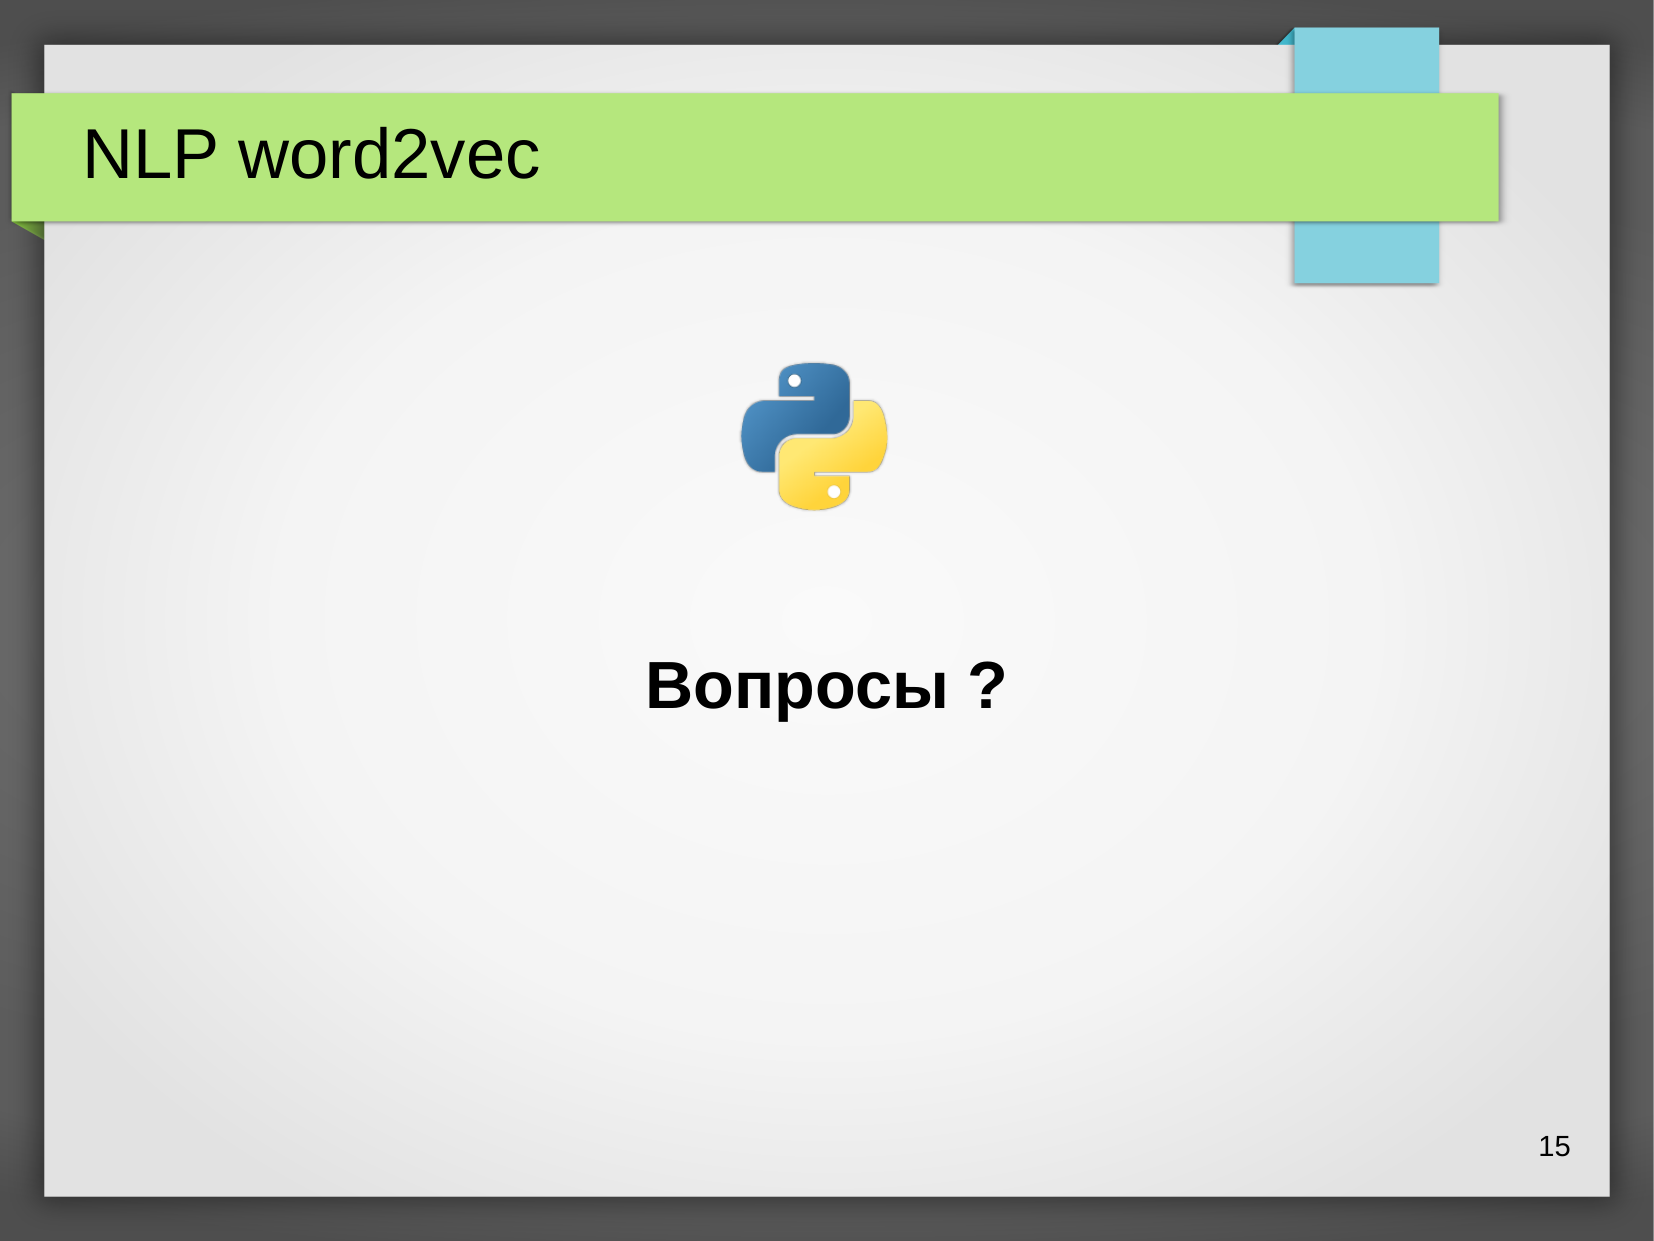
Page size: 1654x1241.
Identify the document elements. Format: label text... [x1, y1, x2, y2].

picture [0, 0, 1654, 1241]
subtitle Вопросы ? [82, 236, 1571, 1134]
title NLP word2vec [82, 118, 1406, 189]
